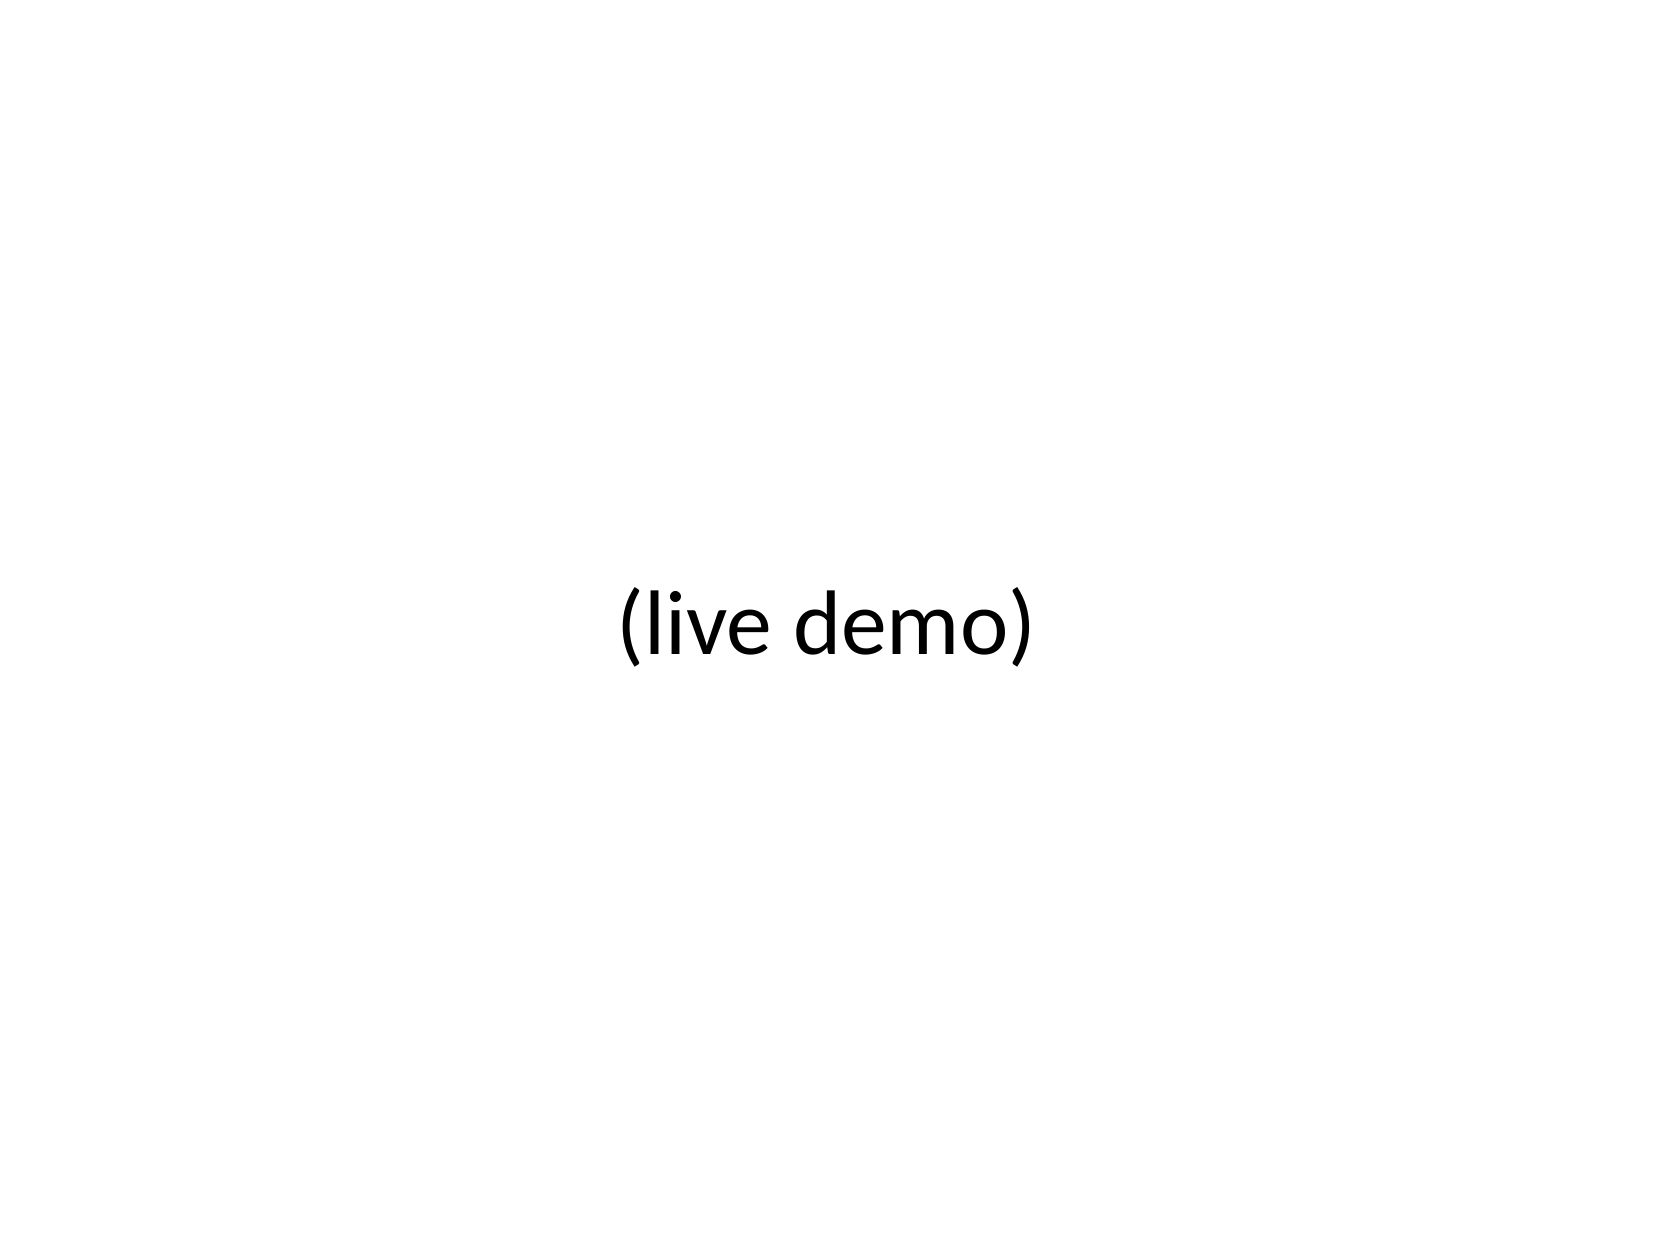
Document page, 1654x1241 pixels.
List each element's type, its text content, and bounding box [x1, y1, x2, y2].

title (live demo) [82, 527, 1571, 736]
